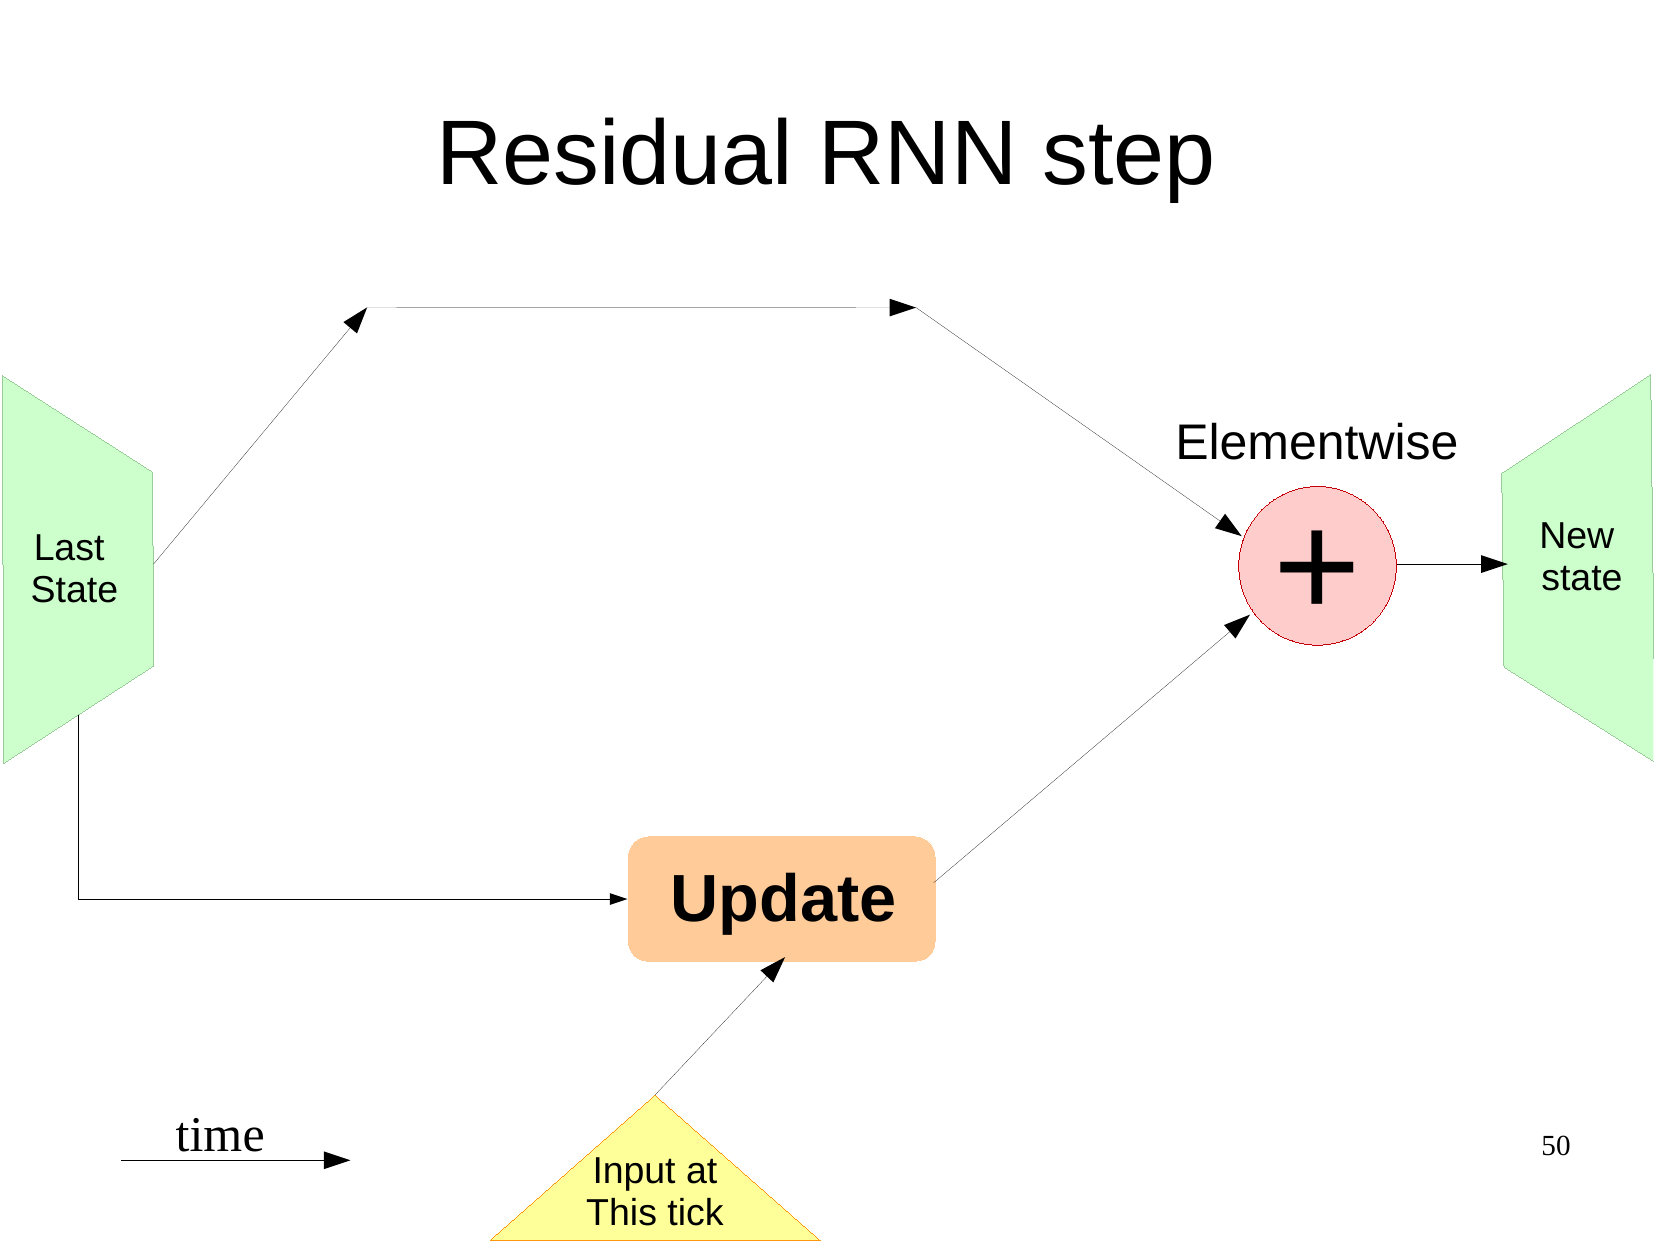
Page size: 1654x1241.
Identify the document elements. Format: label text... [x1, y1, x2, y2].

text_box + [1238, 486, 1397, 646]
text_box time [160, 1107, 280, 1164]
text_box Update [656, 853, 913, 944]
text_box Elementwise [1160, 406, 1474, 478]
text_box Last State [0, 519, 169, 661]
text_box [1503, 606, 1654, 762]
title Residual RNN step [82, 49, 1571, 257]
text_box [1501, 374, 1653, 507]
text_box New state [1483, 507, 1654, 606]
text_box Input at This tick [490, 1095, 821, 1241]
text_box [627, 835, 937, 963]
text_box [3, 661, 154, 764]
text_box [2, 375, 153, 519]
